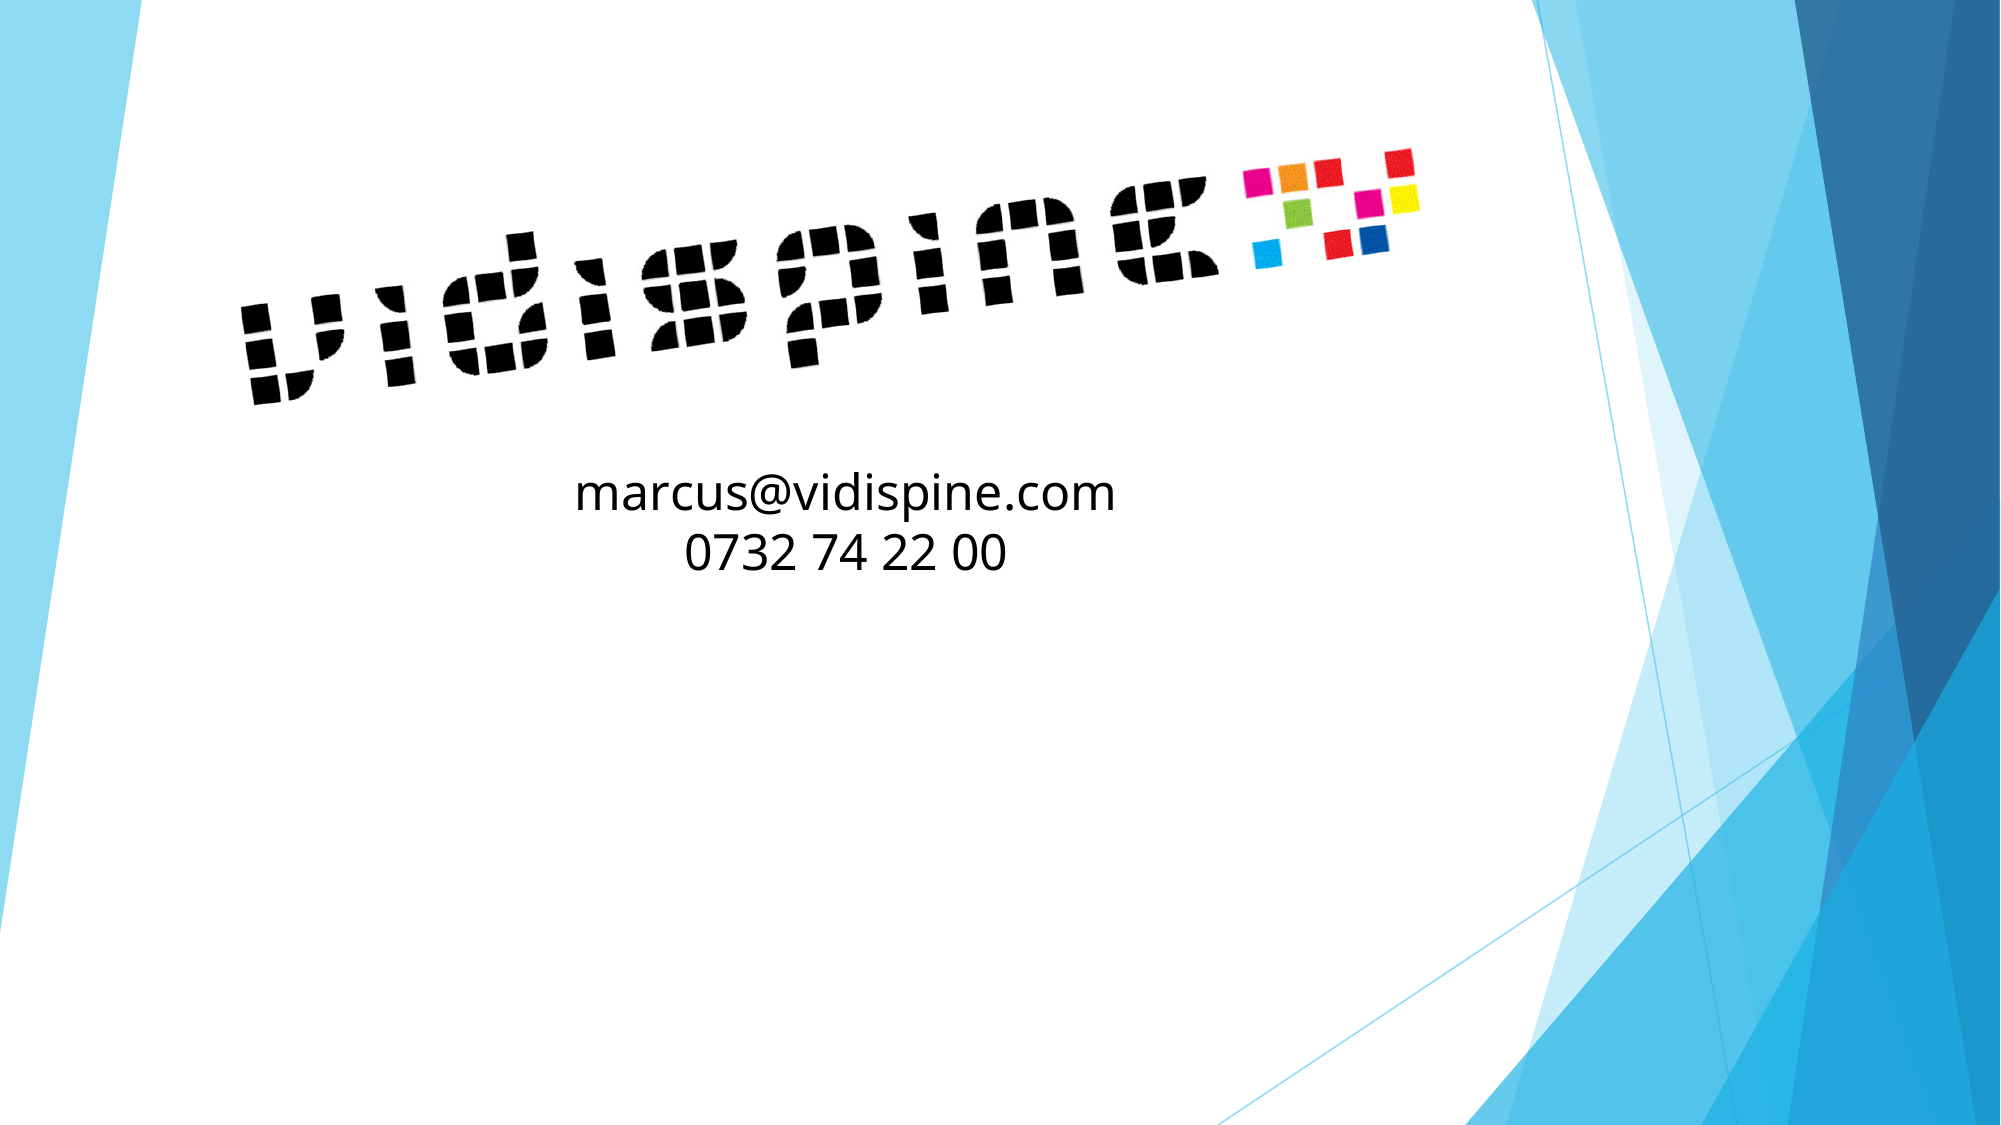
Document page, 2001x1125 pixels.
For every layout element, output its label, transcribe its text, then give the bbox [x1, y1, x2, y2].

picture [216, 110, 1433, 453]
text_box marcus@vidispine.com 0732 74 22 00 [260, 452, 1432, 638]
